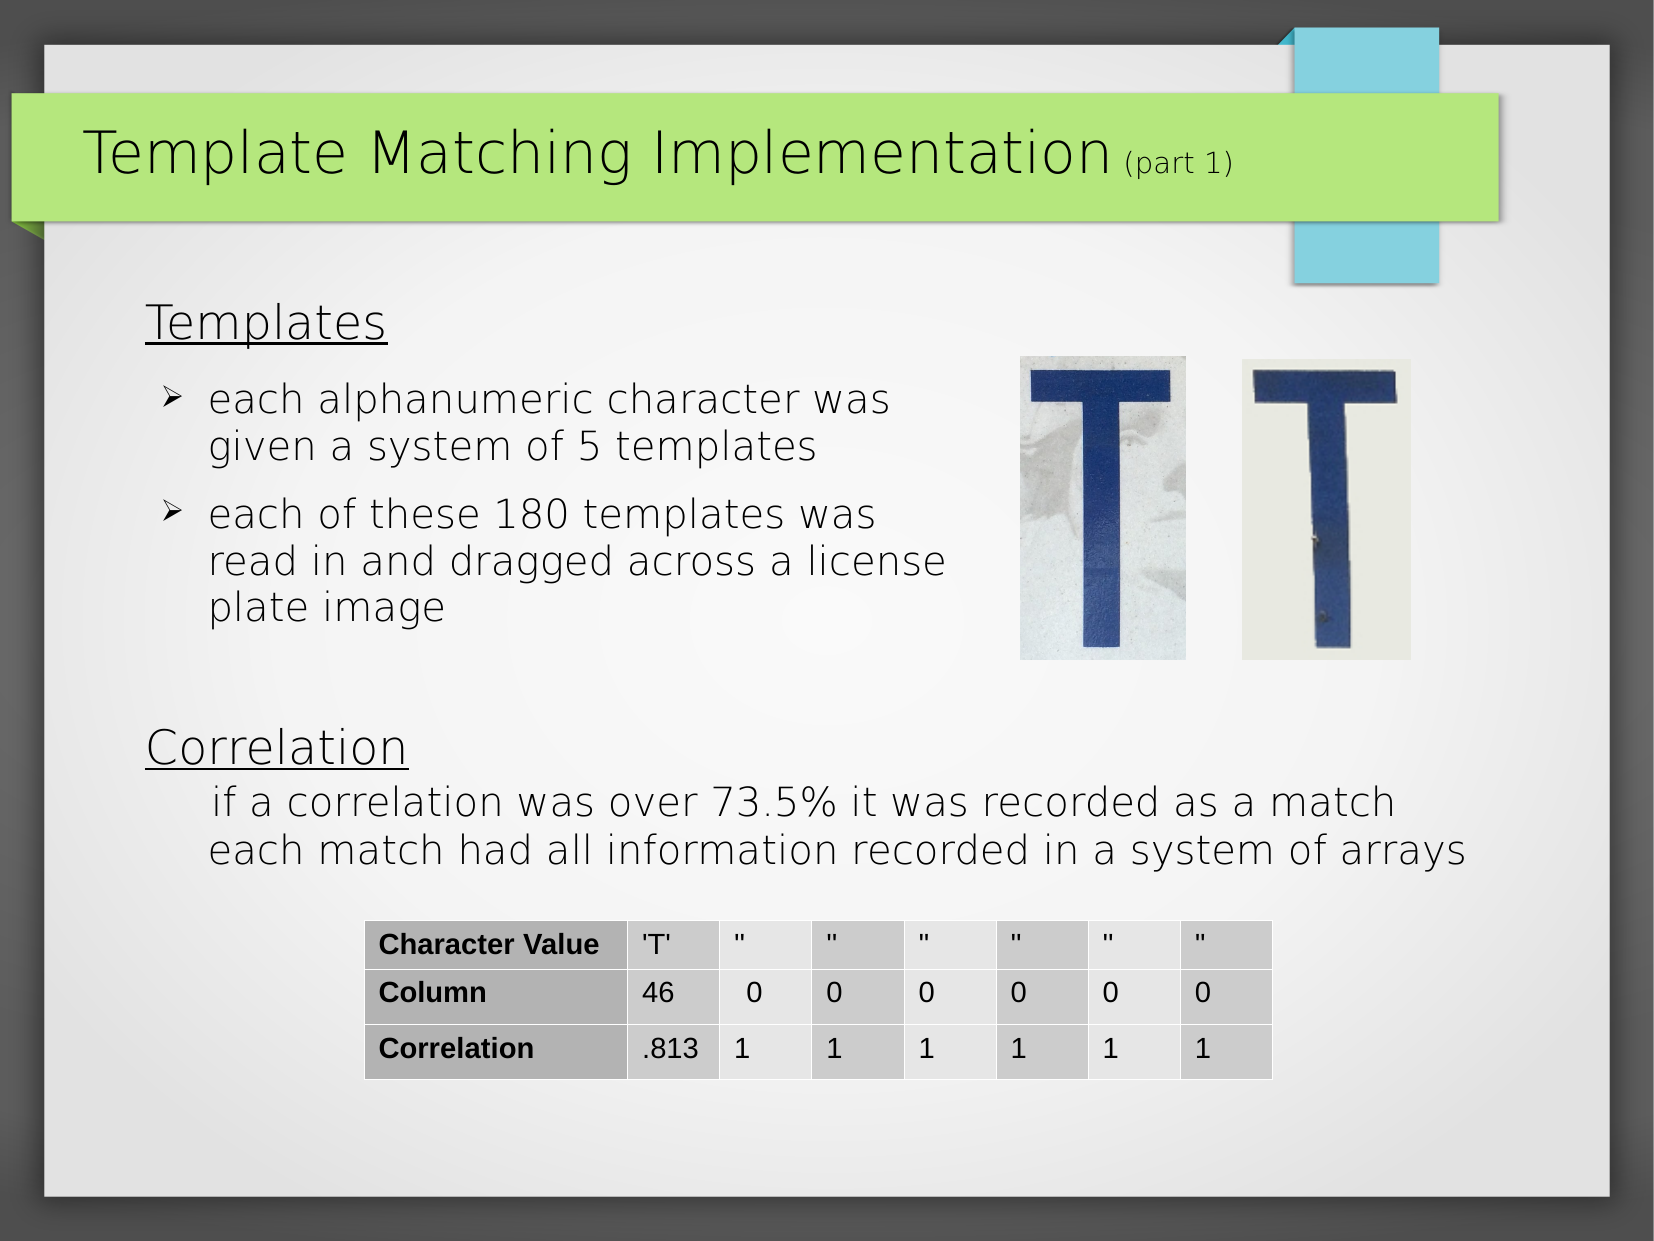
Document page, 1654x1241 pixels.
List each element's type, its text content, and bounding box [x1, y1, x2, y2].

picture [0, 0, 1654, 1241]
table_header '' [720, 921, 811, 969]
table_cell 1 [1181, 1025, 1272, 1079]
table_header '' [997, 921, 1088, 969]
table_header '' [812, 921, 904, 969]
table_cell 0 [1089, 970, 1180, 1024]
table_cell 0 [905, 970, 996, 1024]
table_cell Correlation [365, 1025, 627, 1079]
table_cell 0 [720, 970, 811, 1024]
table_cell 0 [997, 970, 1088, 1024]
table_header 'T' [628, 921, 719, 969]
title Template Matching Implementation (part 1) [82, 94, 1264, 213]
table_header '' [1181, 921, 1272, 969]
table_cell 1 [997, 1025, 1088, 1079]
table_header '' [905, 921, 996, 969]
table_cell 0 [1181, 970, 1272, 1024]
table_cell 0 [812, 970, 904, 1024]
table_cell Column [365, 970, 627, 1024]
table_header Character Value [365, 921, 627, 969]
table_cell 46 [628, 970, 719, 1024]
table_cell 1 [720, 1025, 811, 1079]
table_cell 1 [1089, 1025, 1180, 1079]
table_header '' [1089, 921, 1180, 969]
list Templates each alphanumeric character was given a system of 5 templates each of these 180 templates was read in and dragged across a license plate image Correlation if a correlation was over 73.5% it was recorded as a match each match had all information recorded in a system of arrays [82, 295, 1571, 1015]
table_cell 1 [812, 1025, 904, 1079]
table_cell 1 [905, 1025, 996, 1079]
table_cell .813 [628, 1025, 719, 1079]
